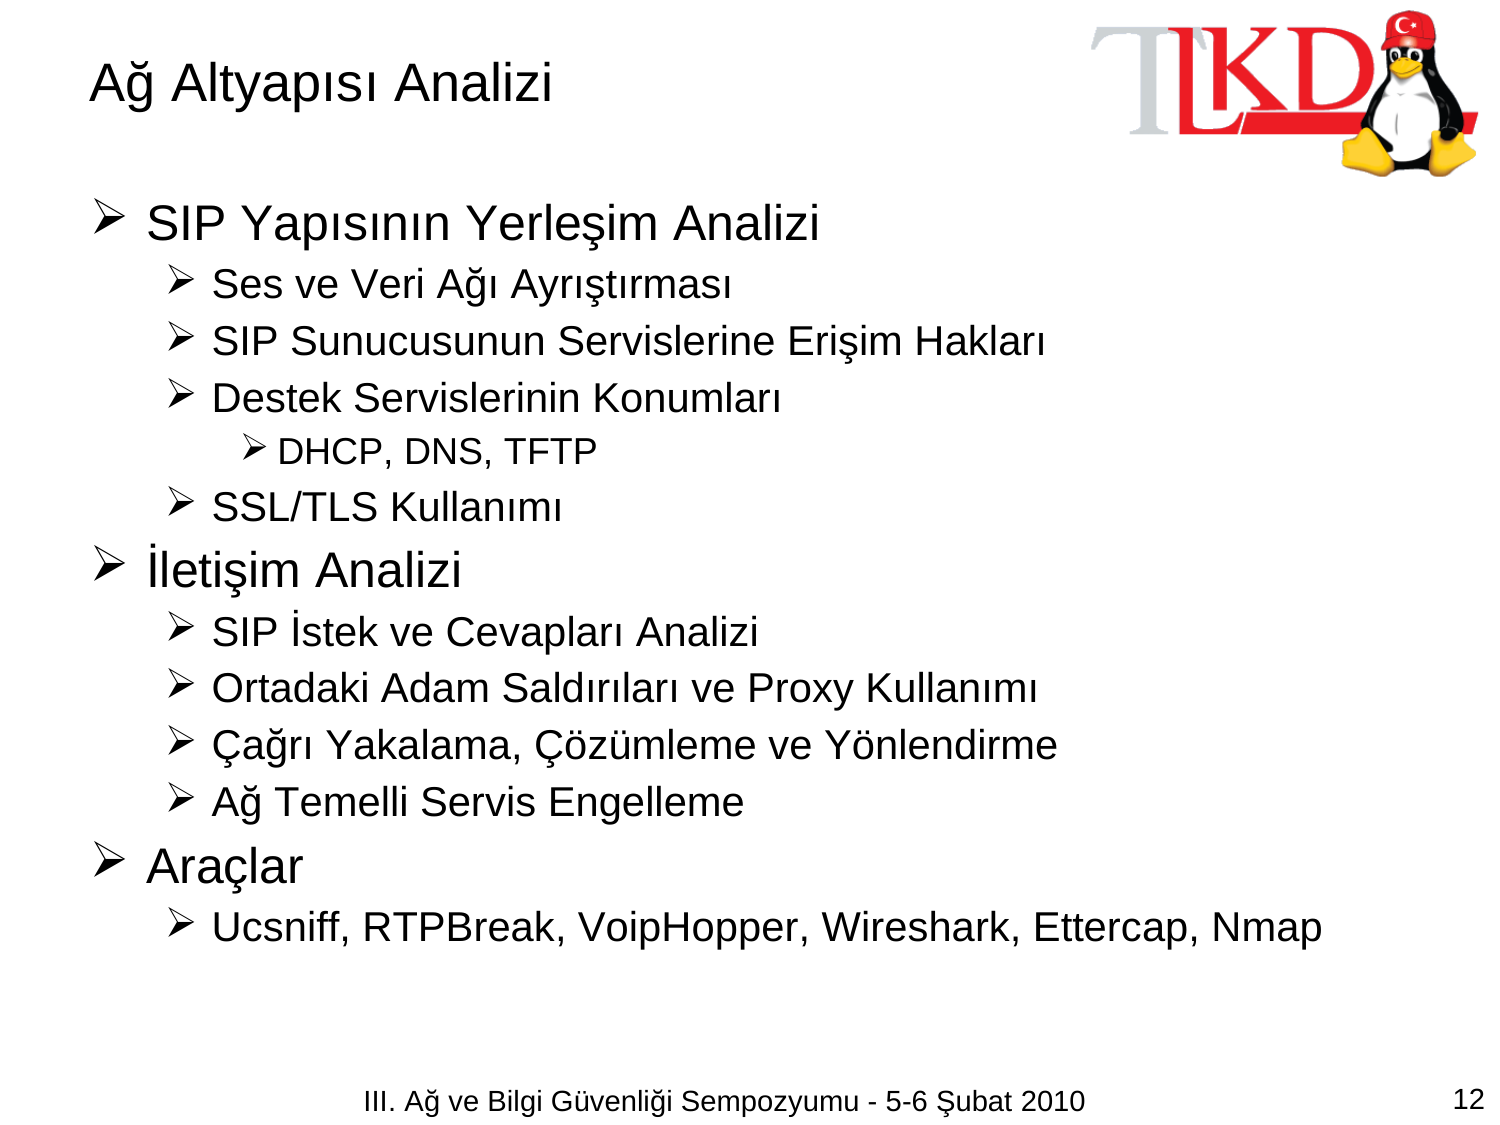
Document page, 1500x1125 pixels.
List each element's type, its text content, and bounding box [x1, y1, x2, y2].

list SIP Yapısının Yerleşim Analizi Ses ve Veri Ağı Ayrıştırması SIP Sunucusunun Servislerine Erişim Hakları Destek Servislerinin Konumları DHCP, DNS, TFTP SSL/TLS Kullanımı İletişim Analizi SIP İstek ve Cevapları Analizi Ortadaki Adam Saldırıları ve Proxy Kullanımı Çağrı Yakalama, Çözümleme ve Yönlendirme Ağ Temelli Servis Engelleme Araçlar Ucsniff, RTPBreak, VoipHopper, Wireshark, Ettercap, Nmap [75, 187, 1426, 1005]
title Ağ Altyapısı Analizi [75, 45, 1070, 151]
picture [1087, 0, 1491, 188]
